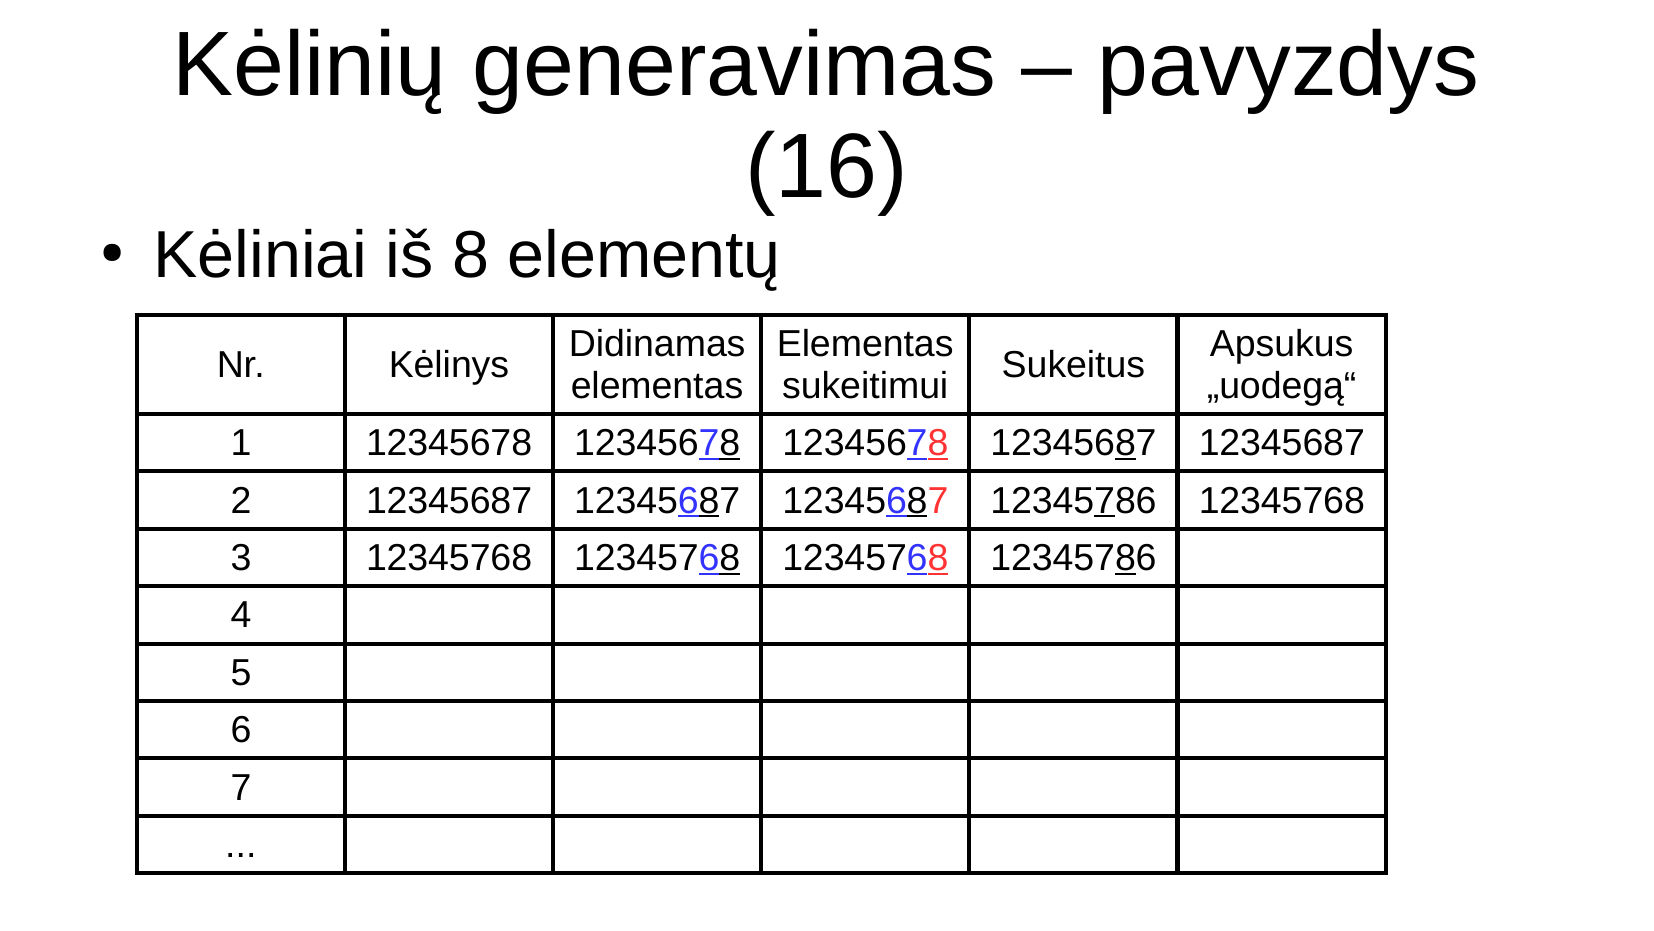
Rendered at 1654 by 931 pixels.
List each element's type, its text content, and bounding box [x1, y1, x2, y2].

table_cell 12345786 [971, 531, 1175, 584]
table_cell [1180, 818, 1384, 871]
table_cell 12345687 [763, 473, 967, 527]
table_cell [763, 646, 967, 699]
table_cell 2 [139, 473, 343, 527]
table_cell [1180, 646, 1384, 699]
table_cell [1180, 703, 1384, 756]
table_cell [763, 588, 967, 642]
table_cell [971, 588, 1175, 642]
table_cell [971, 703, 1175, 756]
table_header Elementas sukeitimui [763, 317, 967, 412]
table_cell 6 [139, 703, 343, 756]
table_cell [347, 646, 551, 699]
table_cell 1 [139, 416, 343, 469]
table_cell [347, 588, 551, 642]
table_cell [347, 760, 551, 814]
table_cell [763, 703, 967, 756]
table_cell [1180, 531, 1384, 584]
table_cell [555, 646, 759, 699]
table_cell [1180, 588, 1384, 642]
table_cell [347, 703, 551, 756]
table_cell 5 [139, 646, 343, 699]
table_cell ... [139, 818, 343, 871]
table_cell 12345678 [555, 416, 759, 469]
table_cell 12345768 [763, 531, 967, 584]
table_cell [971, 818, 1175, 871]
table_cell 4 [139, 588, 343, 642]
table_header Nr. [139, 317, 343, 412]
table_cell 7 [139, 760, 343, 814]
table_cell [971, 646, 1175, 699]
table_header Kėlinys [347, 317, 551, 412]
table_header Didinamas elementas [555, 317, 759, 412]
table_cell [763, 818, 967, 871]
table_cell [1180, 760, 1384, 814]
table_cell [763, 760, 967, 814]
table_cell 3 [139, 531, 343, 584]
table_cell [555, 703, 759, 756]
table_cell [555, 818, 759, 871]
table_cell [555, 760, 759, 814]
table_cell 12345786 [971, 473, 1175, 527]
list Kėliniai iš 8 elementų [82, 217, 1571, 757]
table_cell 12345687 [555, 473, 759, 527]
table_header Sukeitus [971, 317, 1175, 412]
table_header Apsukus „uodegą“ [1180, 317, 1384, 412]
table_cell [555, 588, 759, 642]
table_cell [347, 818, 551, 871]
table_cell [971, 760, 1175, 814]
table_cell 12345768 [555, 531, 759, 584]
table_cell 12345687 [347, 473, 551, 527]
table_cell 12345678 [347, 416, 551, 469]
table_cell 12345687 [971, 416, 1175, 469]
table_cell 12345678 [763, 416, 967, 469]
table_cell 12345687 [1180, 416, 1384, 469]
title Kėlinių generavimas – pavyzdys (16) [82, 12, 1571, 217]
table_cell 12345768 [347, 531, 551, 584]
table_cell 12345768 [1180, 473, 1384, 527]
